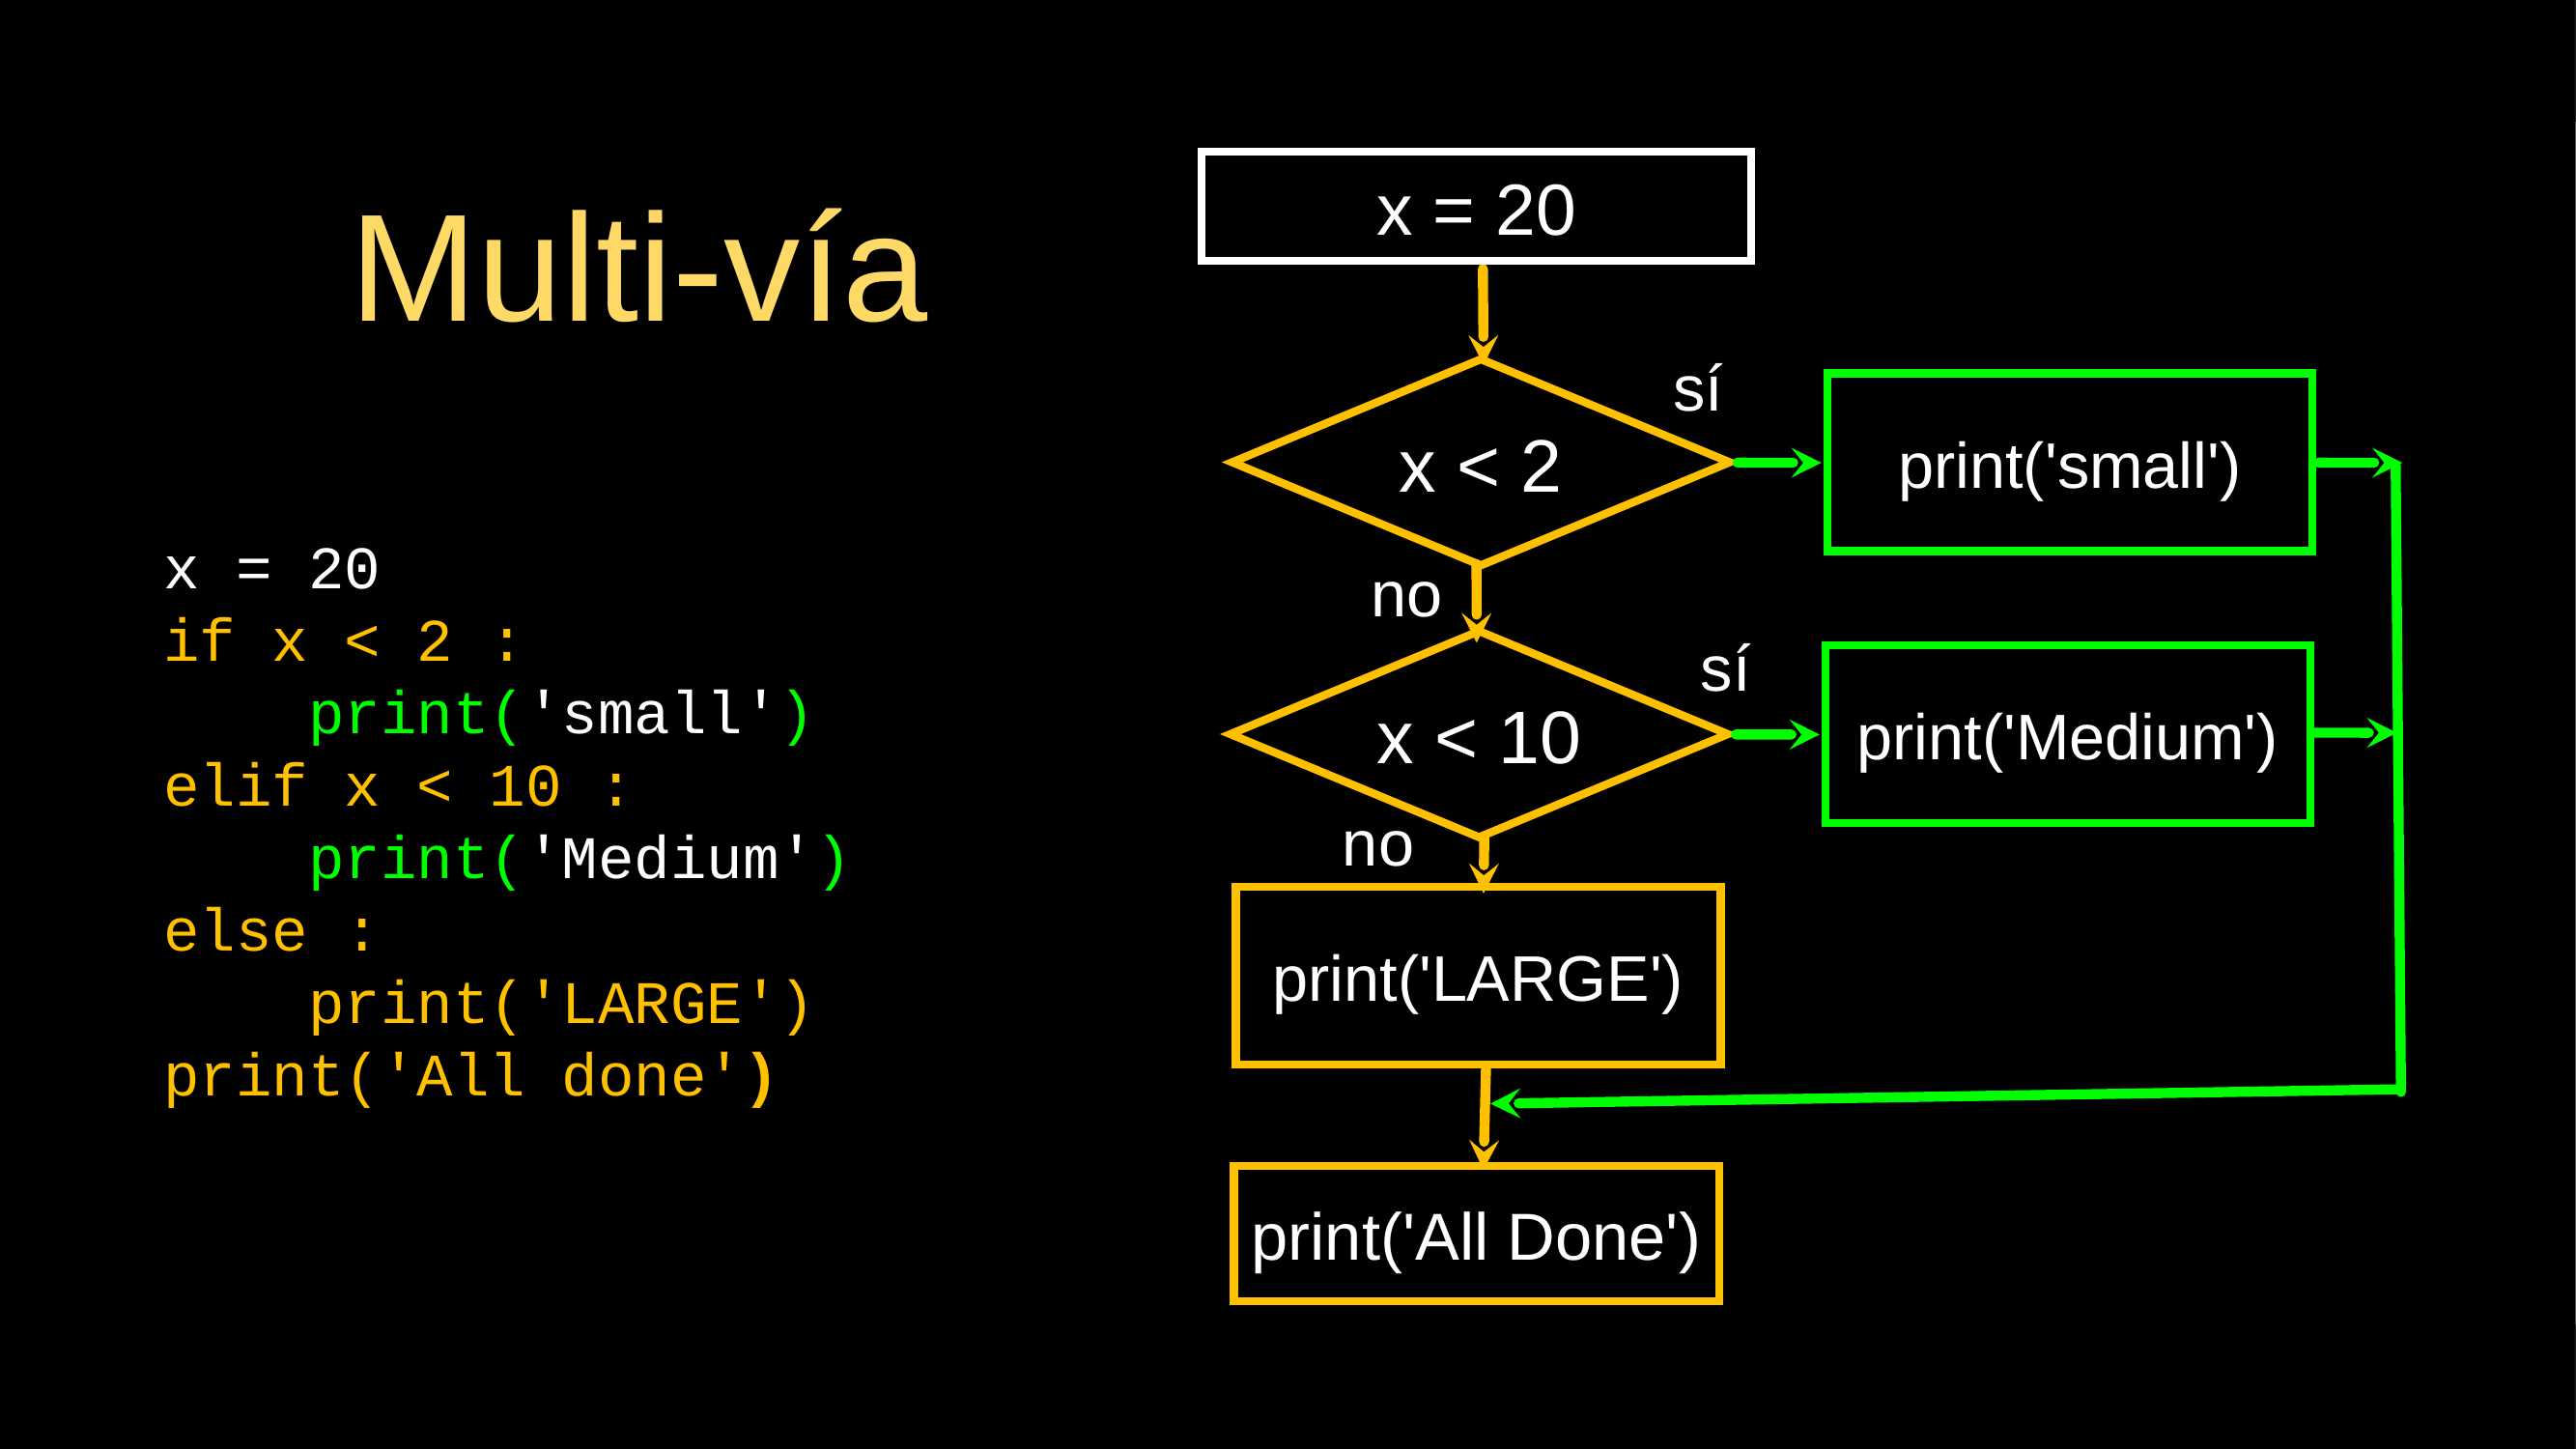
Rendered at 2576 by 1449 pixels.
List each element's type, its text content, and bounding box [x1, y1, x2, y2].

text_box x < 10 [1230, 632, 1728, 838]
text_box x < 2 [1231, 359, 1730, 565]
text_box print('small') [1826, 373, 2313, 552]
text_box no [1340, 800, 1417, 879]
text_box print('All Done') [1233, 1165, 1719, 1301]
text_box sí [1643, 346, 1754, 425]
text_box no [1369, 552, 1445, 631]
text_box print('LARGE') [1235, 887, 1721, 1065]
text_box x = 20 [1202, 151, 1751, 262]
text_box sí [1664, 626, 1787, 705]
text_box x = 20 if x < 2 : print('small') elif x < 10 : print('Medium') else : print('LARGE') print('All done') [163, 465, 973, 1172]
text_box print('Medium') [1826, 644, 2311, 823]
title Multi-vía [183, 118, 1096, 403]
